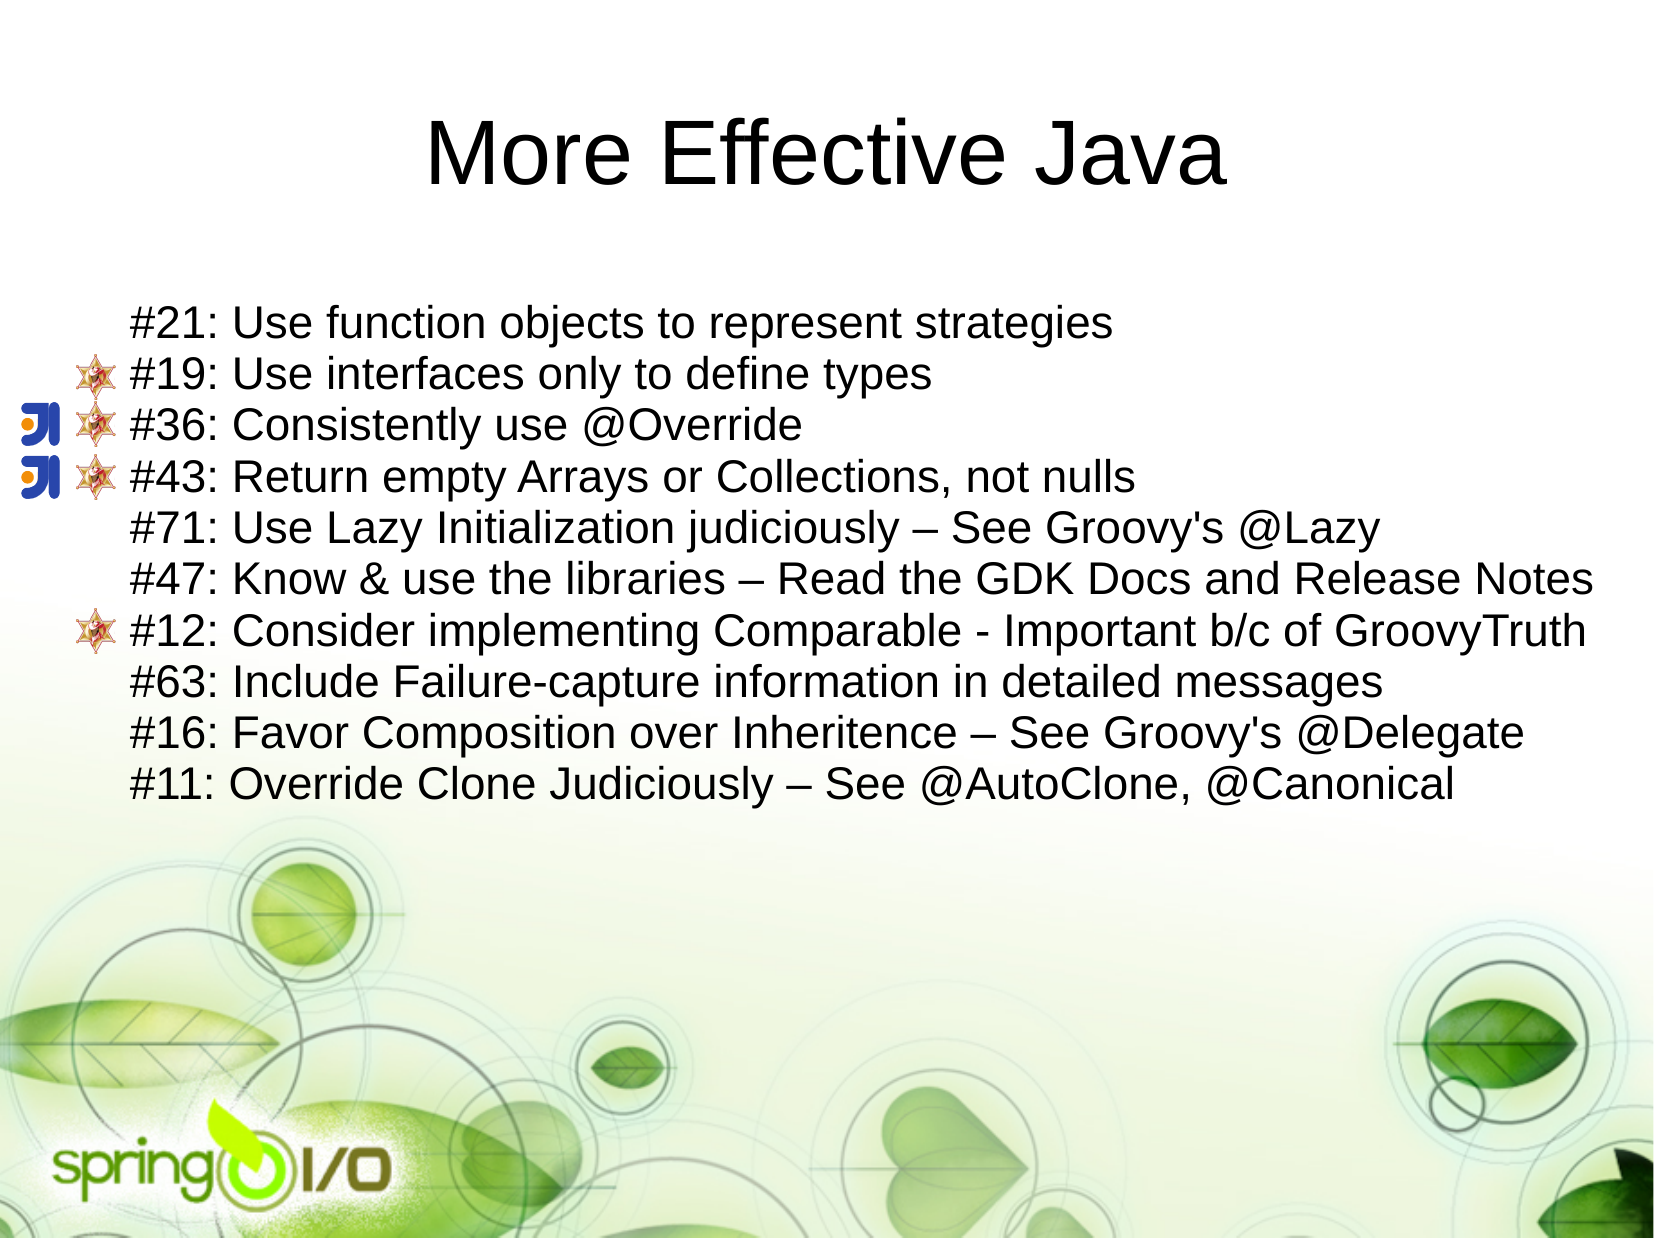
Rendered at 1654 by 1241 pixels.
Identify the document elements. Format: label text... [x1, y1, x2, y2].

title More Effective Java [82, 56, 1571, 250]
picture [0, 0, 1654, 1238]
subtitle #21: Use function objects to represent strategies #19: Use interfaces only to define types #36: Consistently use @Override #43: Return empty Arrays or Collections, not nulls #71: Use Lazy Initialization judiciously – See Groovy's @Lazy #47: Know & use the libraries – Read the GDK Docs and Release Notes #12: Consider implementing Comparable - Important b/c of GroovyTruth #63: Include Failure-capture information in detailed messages #16: Favor Composition over Inheritence – See Groovy's @Delegate #11: Override Clone Judiciously – See @AutoClone, @Canonical [129, 296, 1619, 1101]
